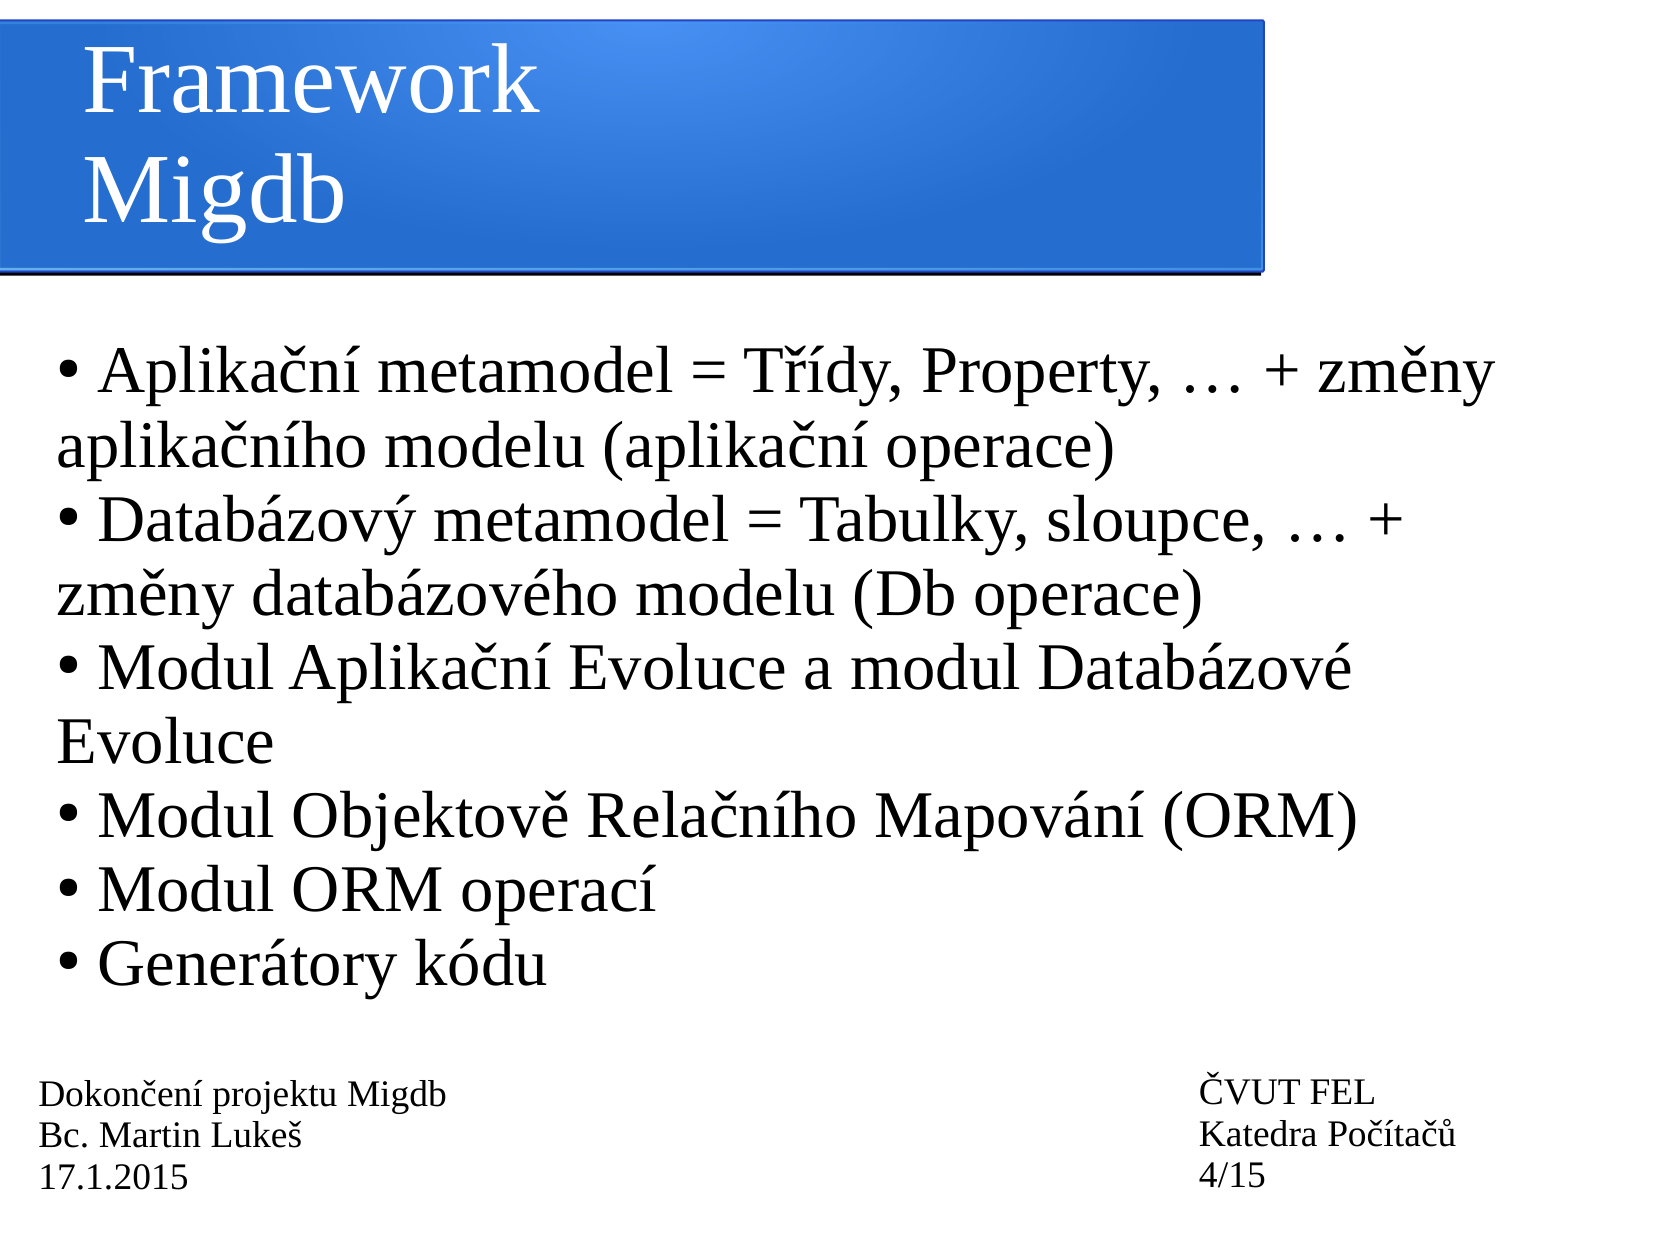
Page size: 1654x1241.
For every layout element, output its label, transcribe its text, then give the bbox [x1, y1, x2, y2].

text_box ČVUT FEL Katedra Počítačů <number>/15 [1184, 1063, 1571, 1204]
text_box Dokončení projektu Migdb Bc. Martin Lukeš 17.1.2015 [23, 1065, 1087, 1205]
text_box Framework Migdb [82, 24, 688, 245]
subtitle Aplikační metamodel = Třídy, Property, … + změny aplikačního modelu (aplikační operace) Databázový metamodel = Tabulky, sloupce, … + změny databázového modelu (Db operace) Modul Aplikační Evoluce a modul Databázové Evoluce Modul Objektově Relačního Mapování (ORM) Modul ORM operací Generátory kódu [56, 307, 1512, 1027]
